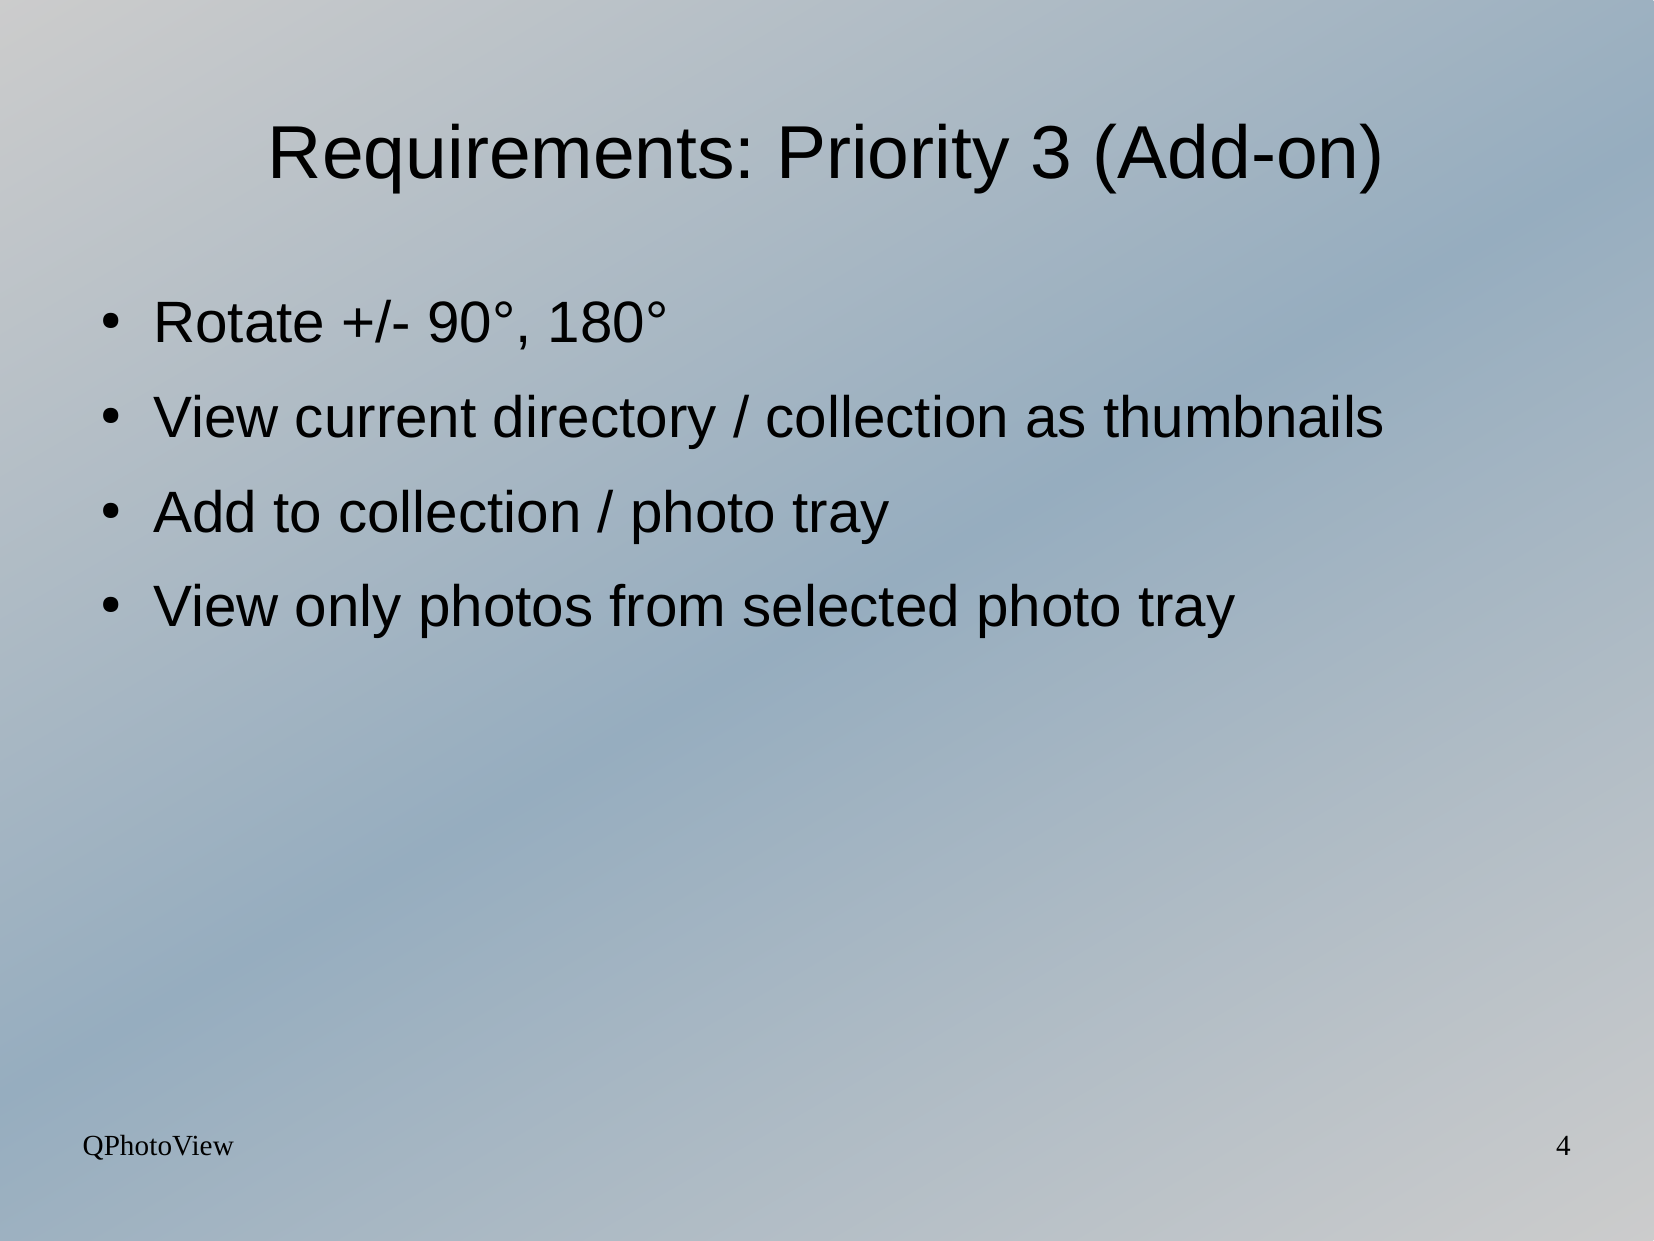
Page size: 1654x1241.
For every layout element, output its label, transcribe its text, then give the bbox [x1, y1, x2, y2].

list Rotate +/- 90°, 180° View current directory / collection as thumbnails Add to collection / photo tray View only photos from selected photo tray [82, 290, 1571, 1109]
title Requirements: Priority 3 (Add-on) [82, 49, 1571, 257]
